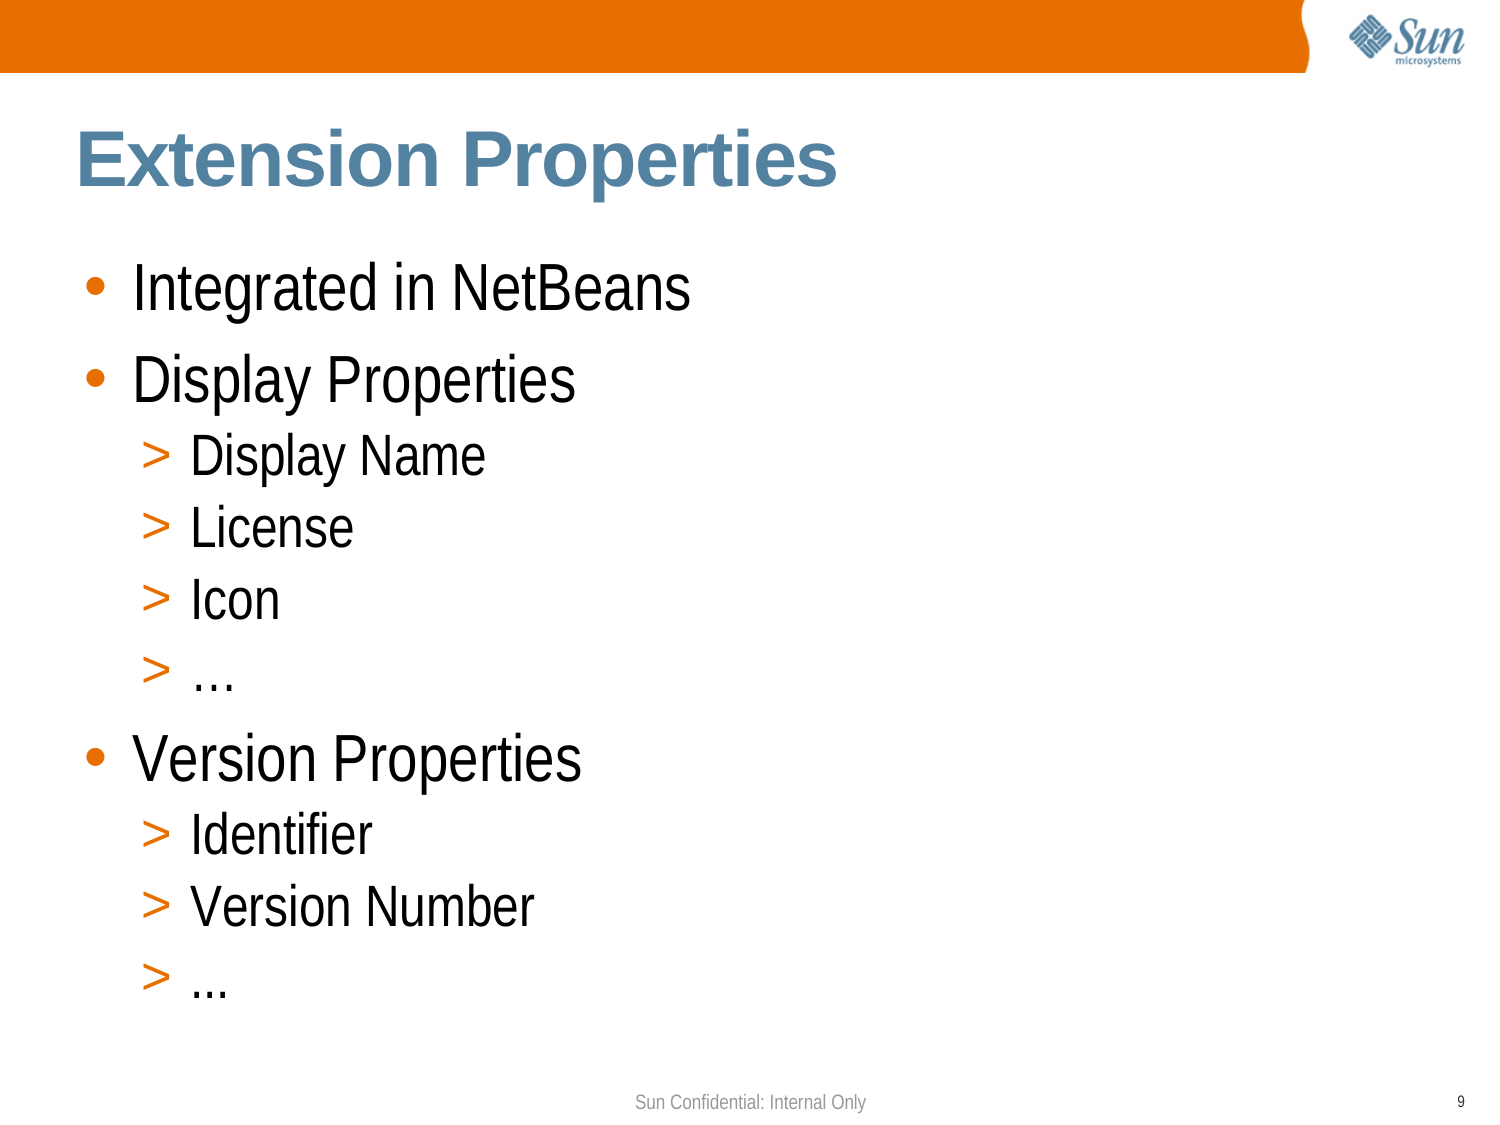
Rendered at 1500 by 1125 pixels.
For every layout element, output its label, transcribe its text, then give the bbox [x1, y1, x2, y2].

picture [0, 0, 1500, 73]
list Integrated in NetBeans Display Properties Display Name License Icon … Version Properties Identifier Version Number ... [64, 258, 1401, 1062]
title Extension Properties [75, 123, 1437, 227]
